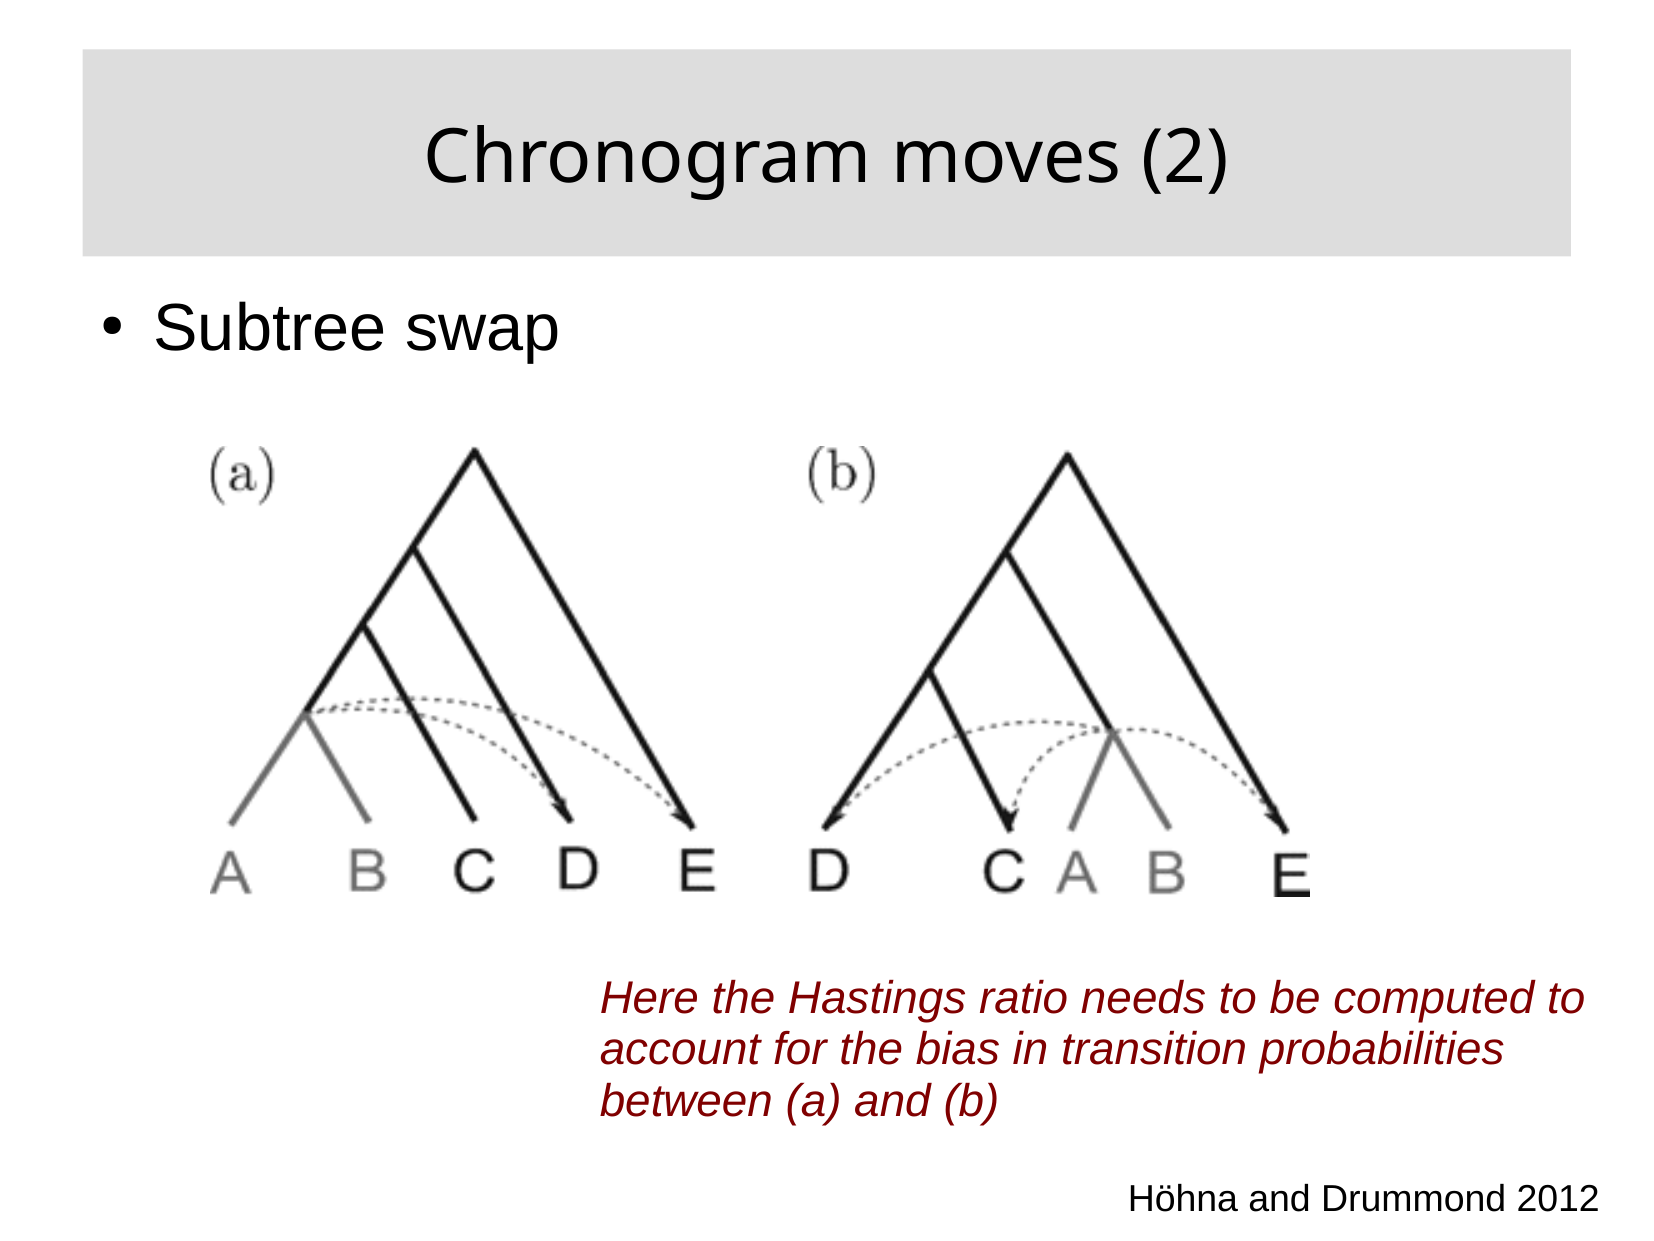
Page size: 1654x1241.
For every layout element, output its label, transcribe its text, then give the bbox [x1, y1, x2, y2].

text_box Höhna and Drummond 2012 [1113, 1170, 1639, 1227]
list Subtree swap [82, 290, 1571, 406]
title Chronogram moves (2) [82, 49, 1571, 257]
picture [210, 446, 1310, 897]
text_box Here the Hastings ratio needs to be computed to account for the bias in transition probabilities between (a) and (b) [585, 964, 1621, 1156]
